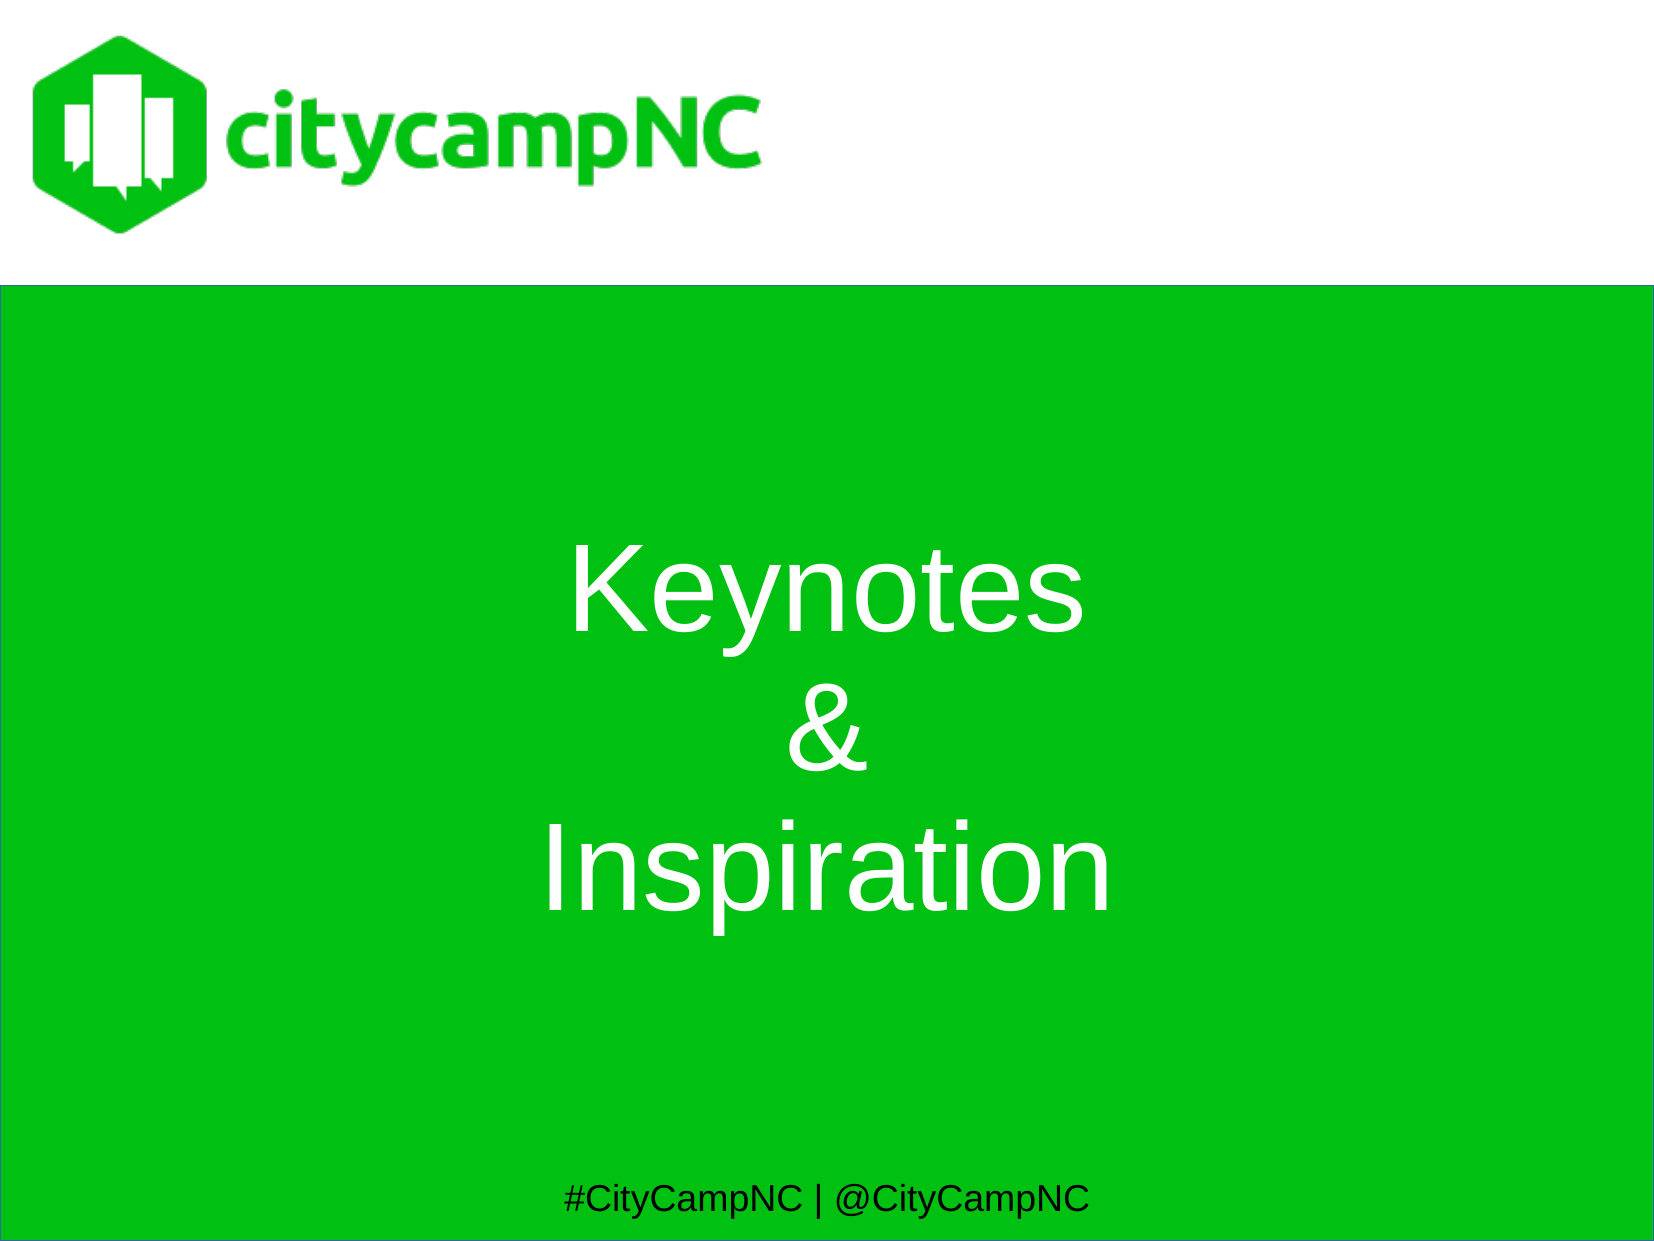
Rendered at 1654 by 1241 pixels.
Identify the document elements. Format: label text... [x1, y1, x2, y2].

subtitle Keynotes & Inspiration [79, 330, 1576, 1126]
picture [0, 3, 794, 267]
